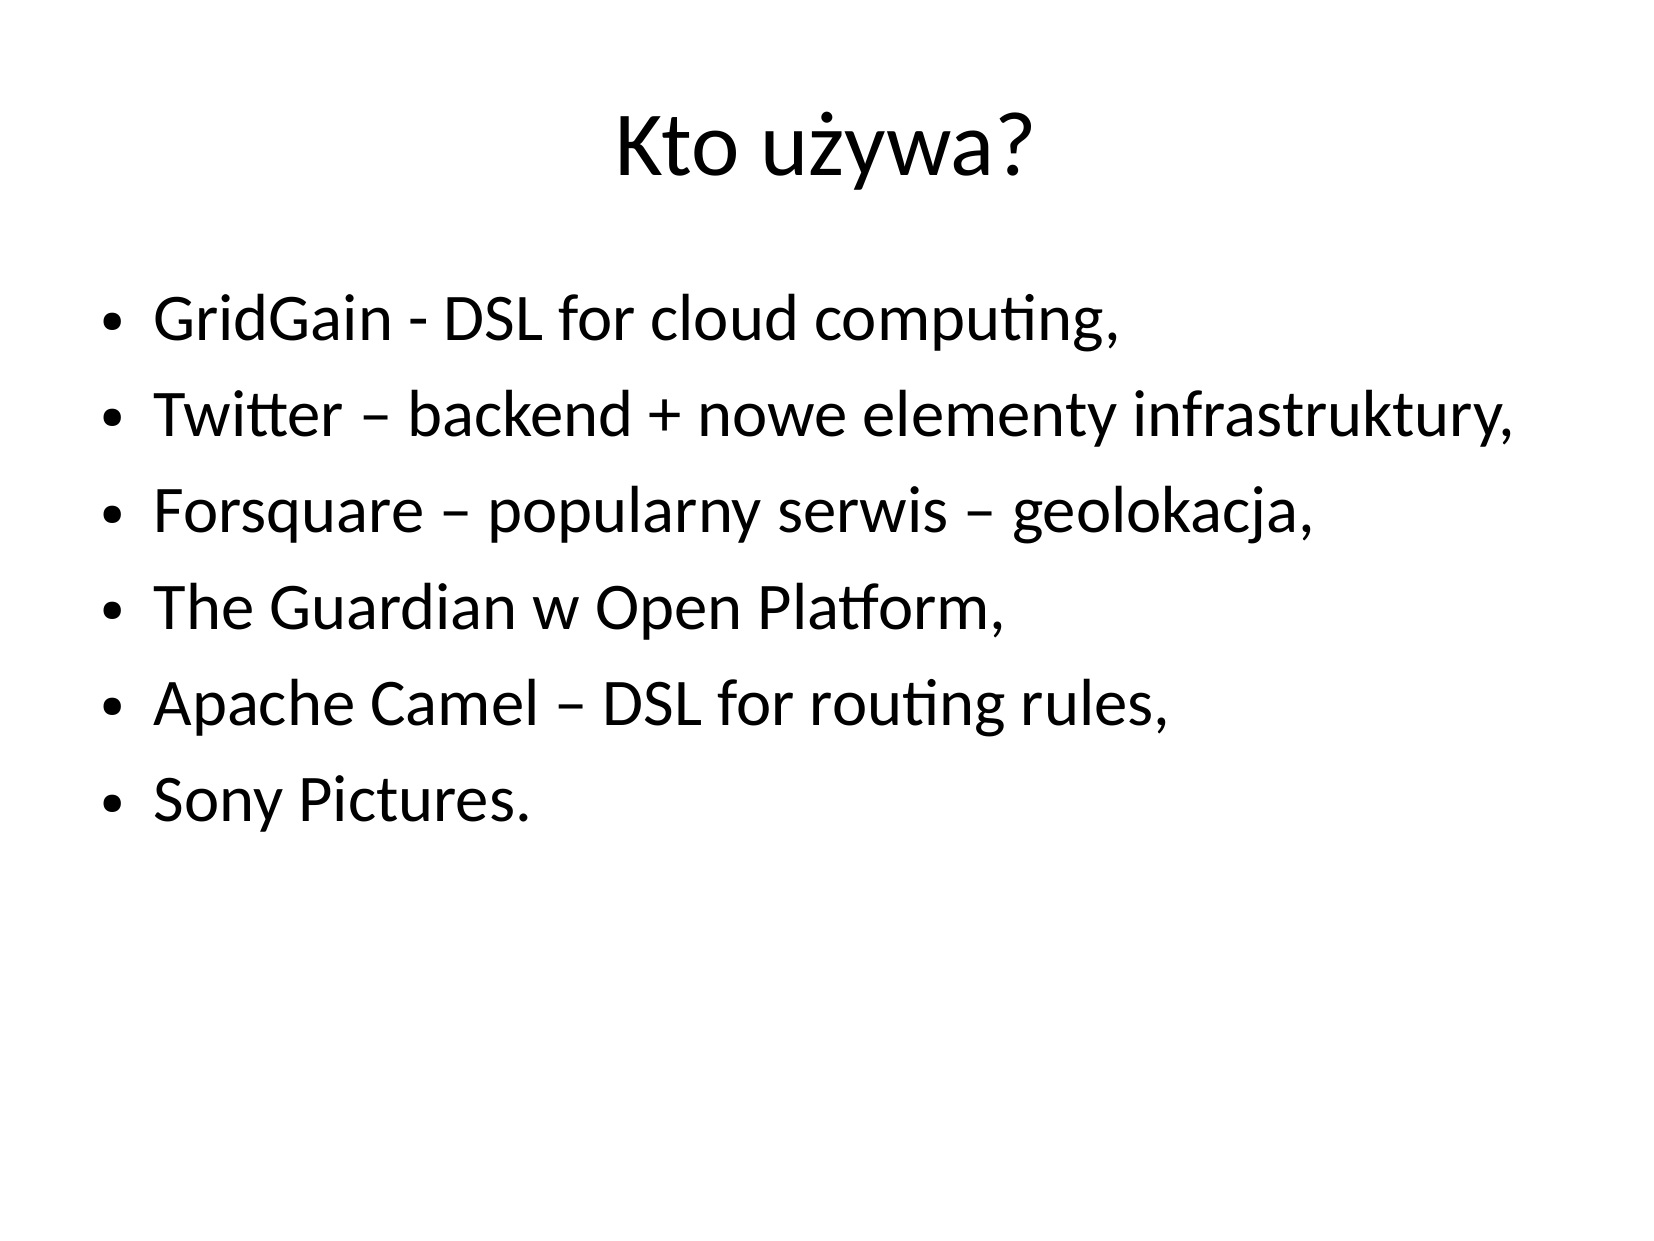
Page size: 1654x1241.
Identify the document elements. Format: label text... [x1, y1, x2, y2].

list GridGain - DSL for cloud computing, Twitter – backend + nowe elementy infrastruktury, Forsquare – popularny serwis – geolokacja, The Guardian w Open Platform, Apache Camel – DSL for routing rules, Sony Pictures. [82, 290, 1571, 1094]
title Kto używa? [82, 56, 1571, 250]
